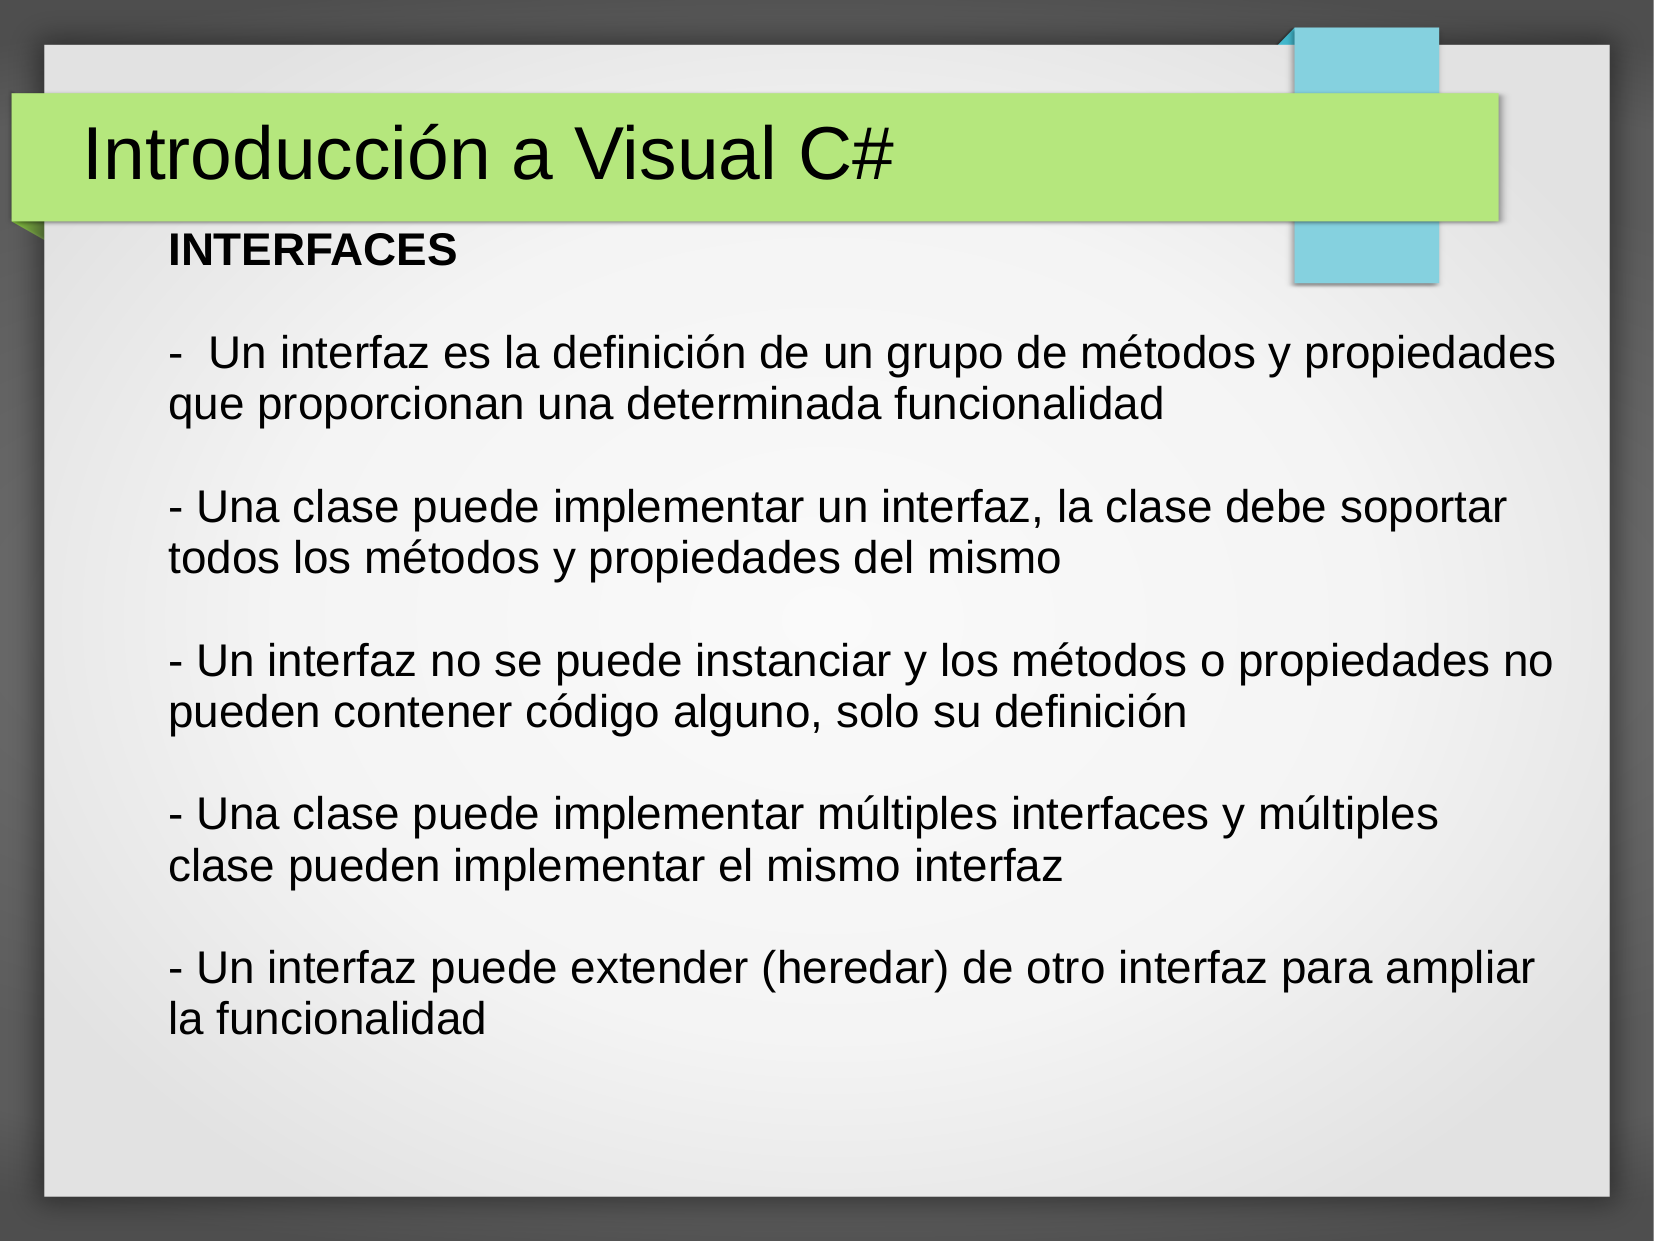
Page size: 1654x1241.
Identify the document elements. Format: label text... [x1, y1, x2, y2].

text_box INTERFACES - Un interfaz es la definición de un grupo de métodos y propiedades que proporcionan una determinada funcionalidad - Una clase puede implementar un interfaz, la clase debe soportar todos los métodos y propiedades del mismo - Un interfaz no se puede instanciar y los métodos o propiedades no pueden contener código alguno, solo su definición - Una clase puede implementar múltiples interfaces y múltiples clase pueden implementar el mismo interfaz - Un interfaz puede extender (heredar) de otro interfaz para ampliar la funcionalidad [94, 224, 1560, 1182]
title Introducción a Visual C# [82, 94, 1264, 213]
picture [0, 0, 1654, 1241]
